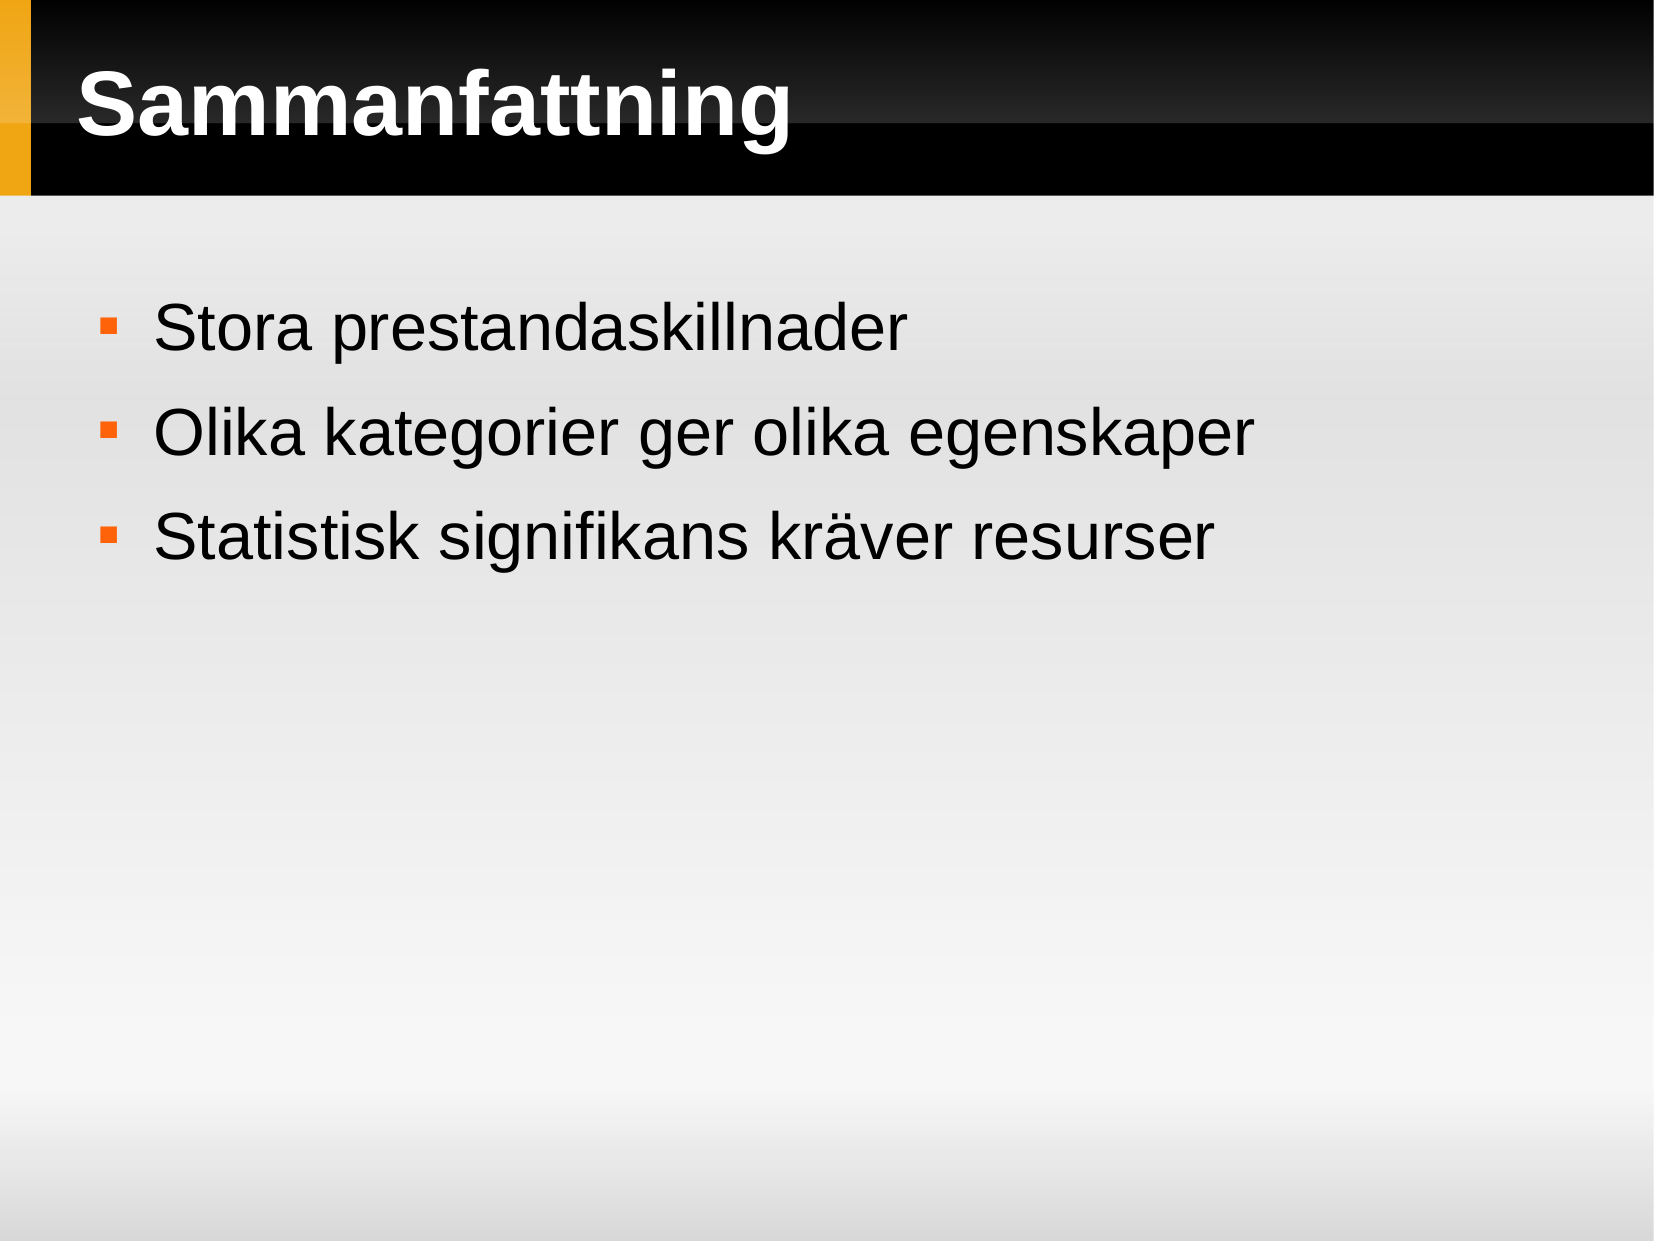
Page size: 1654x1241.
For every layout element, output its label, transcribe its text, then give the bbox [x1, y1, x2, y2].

picture [0, 0, 1654, 1241]
list Stora prestandaskillnader Olika kategorier ger olika egenskaper Statistisk signifikans kräver resurser [82, 290, 1571, 1094]
title Sammanfattning [76, 7, 1565, 200]
